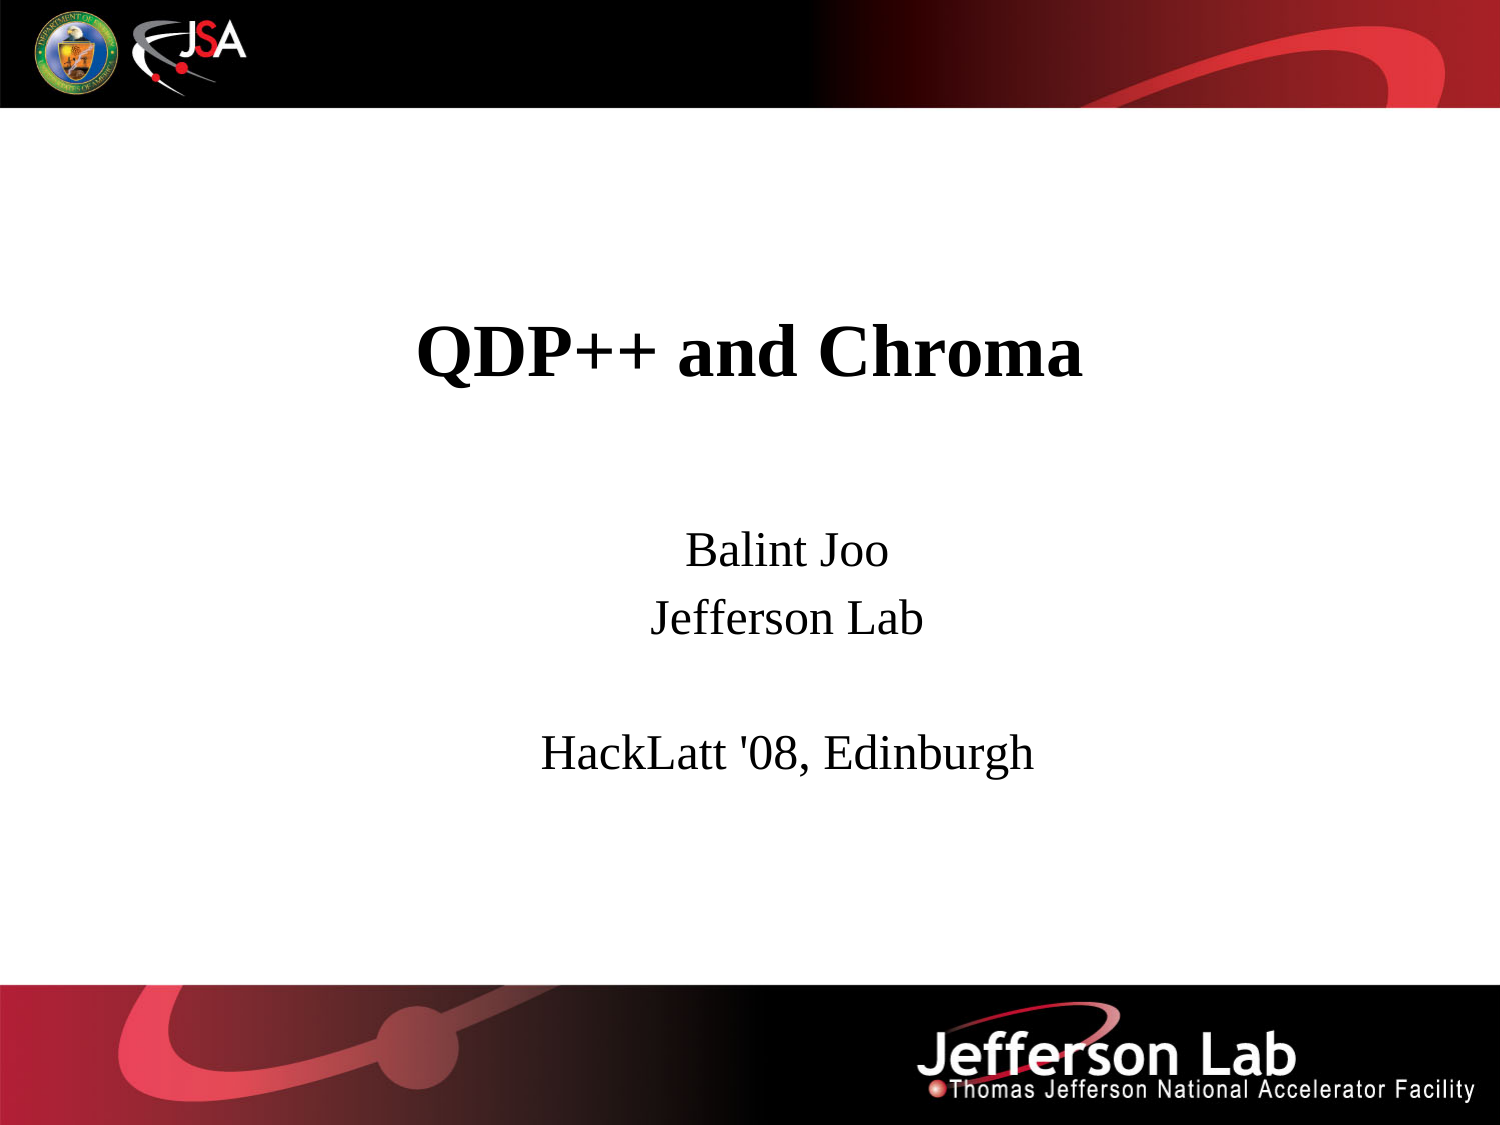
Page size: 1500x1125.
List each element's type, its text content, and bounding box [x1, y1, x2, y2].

title QDP++ and Chroma [112, 257, 1388, 445]
picture [0, 0, 1500, 1125]
subtitle Balint Joo Jefferson Lab HackLatt '08, Edinburgh [225, 507, 1276, 796]
